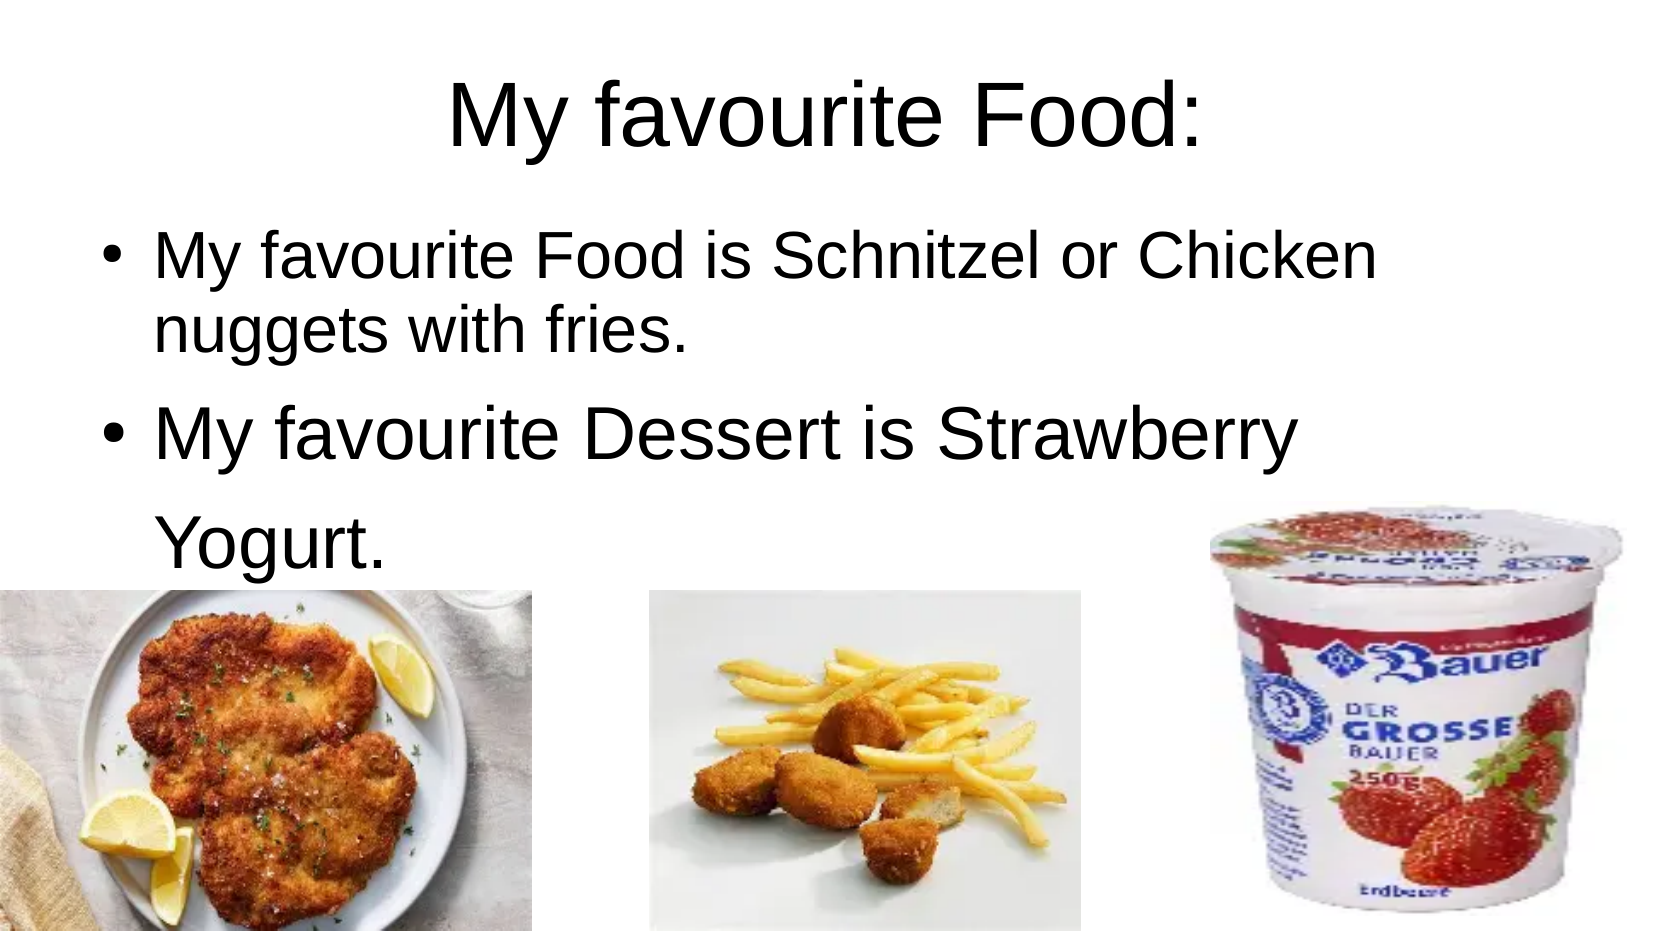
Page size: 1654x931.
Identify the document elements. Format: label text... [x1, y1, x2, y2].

list My favourite Food is Schnitzel or Chicken nuggets with fries. My favourite Dessert is Strawberry Yogurt. [82, 217, 1571, 758]
picture [0, 590, 532, 931]
picture [1210, 501, 1627, 916]
picture [649, 590, 1081, 931]
title My favourite Food: [82, 37, 1571, 193]
